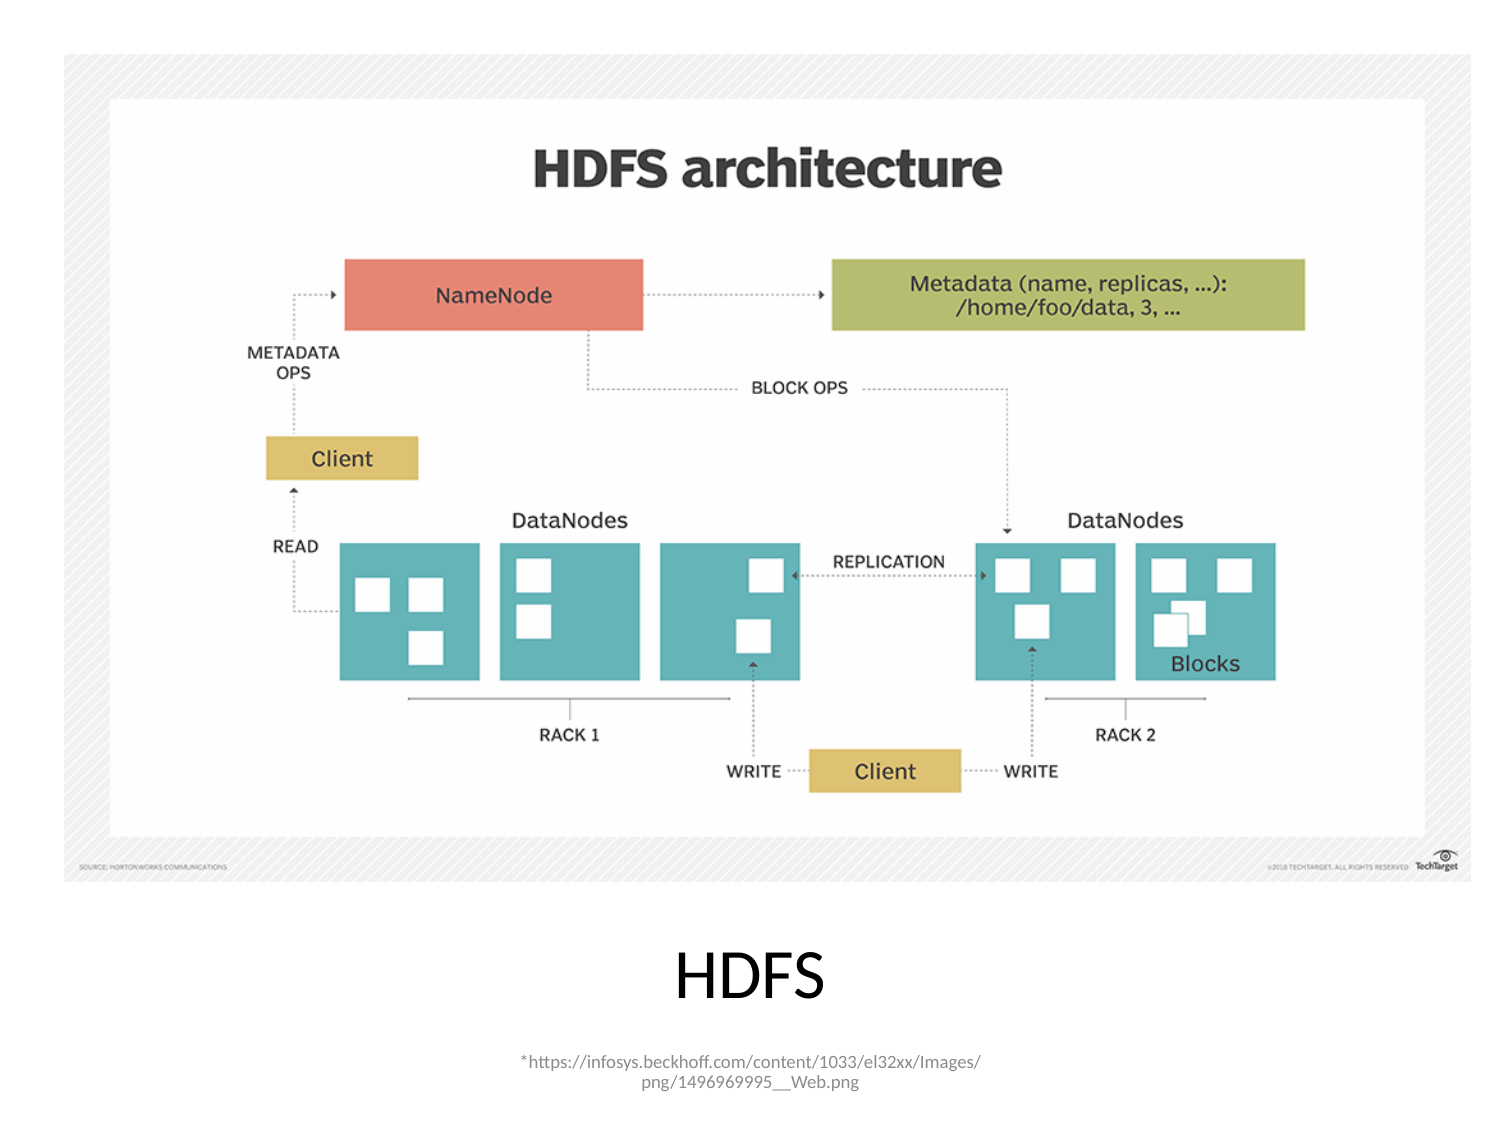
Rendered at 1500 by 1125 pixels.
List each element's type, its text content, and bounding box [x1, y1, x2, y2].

picture [64, 54, 1471, 882]
footer *https://infosys.beckhoff.com/content/1033/el32xx/Images/png/1496969995__Web.png [496, 1042, 1004, 1103]
title HDFS [103, 907, 1397, 1043]
